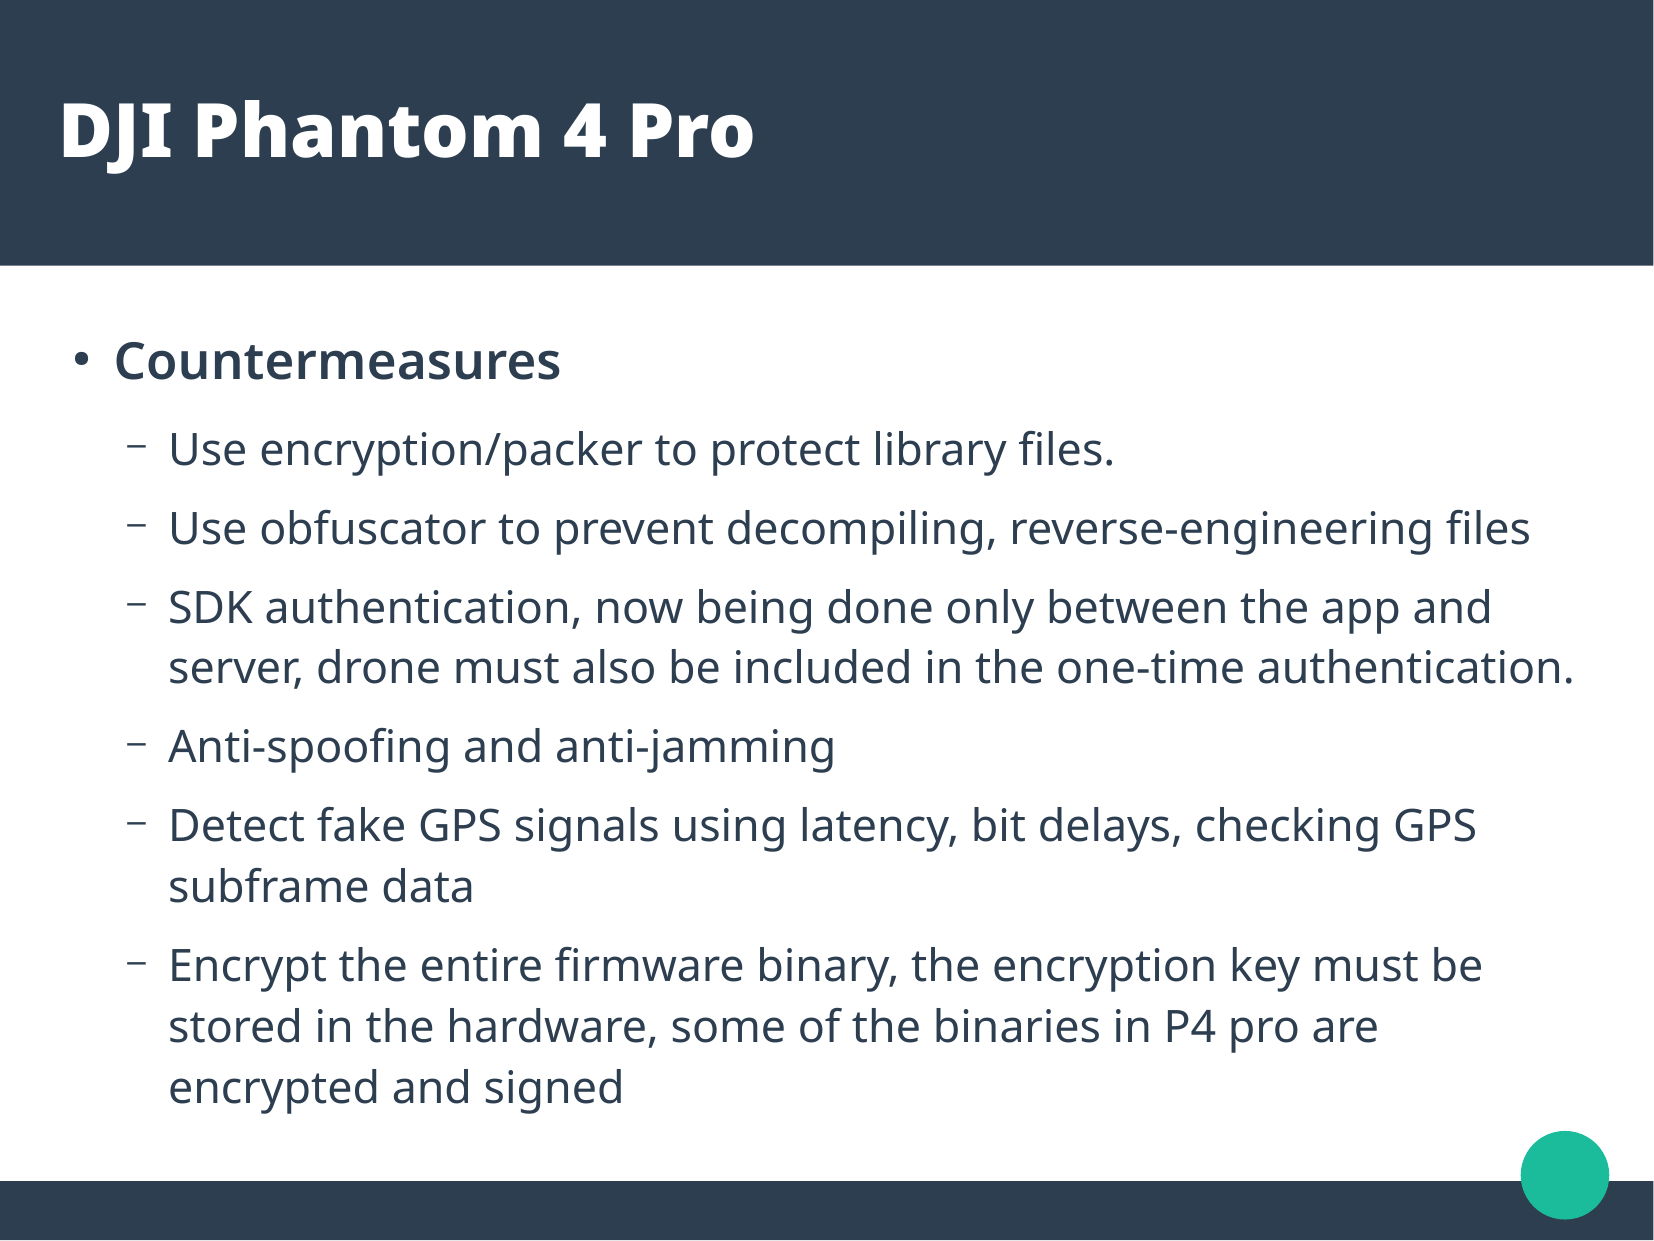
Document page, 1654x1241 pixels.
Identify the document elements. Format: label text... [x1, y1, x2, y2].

list Countermeasures Use encryption/packer to protect library files. Use obfuscator to prevent decompiling, reverse-engineering files SDK authentication, now being done only between the app and server, drone must also be included in the one-time authentication. Anti-spoofing and anti-jamming Detect fake GPS signals using latency, bit delays, checking GPS subframe data Encrypt the entire firmware binary, the encryption key must be stored in the hardware, some of the binaries in P4 pro are encrypted and signed [59, 324, 1595, 1152]
title DJI Phantom 4 Pro [59, 49, 1595, 207]
